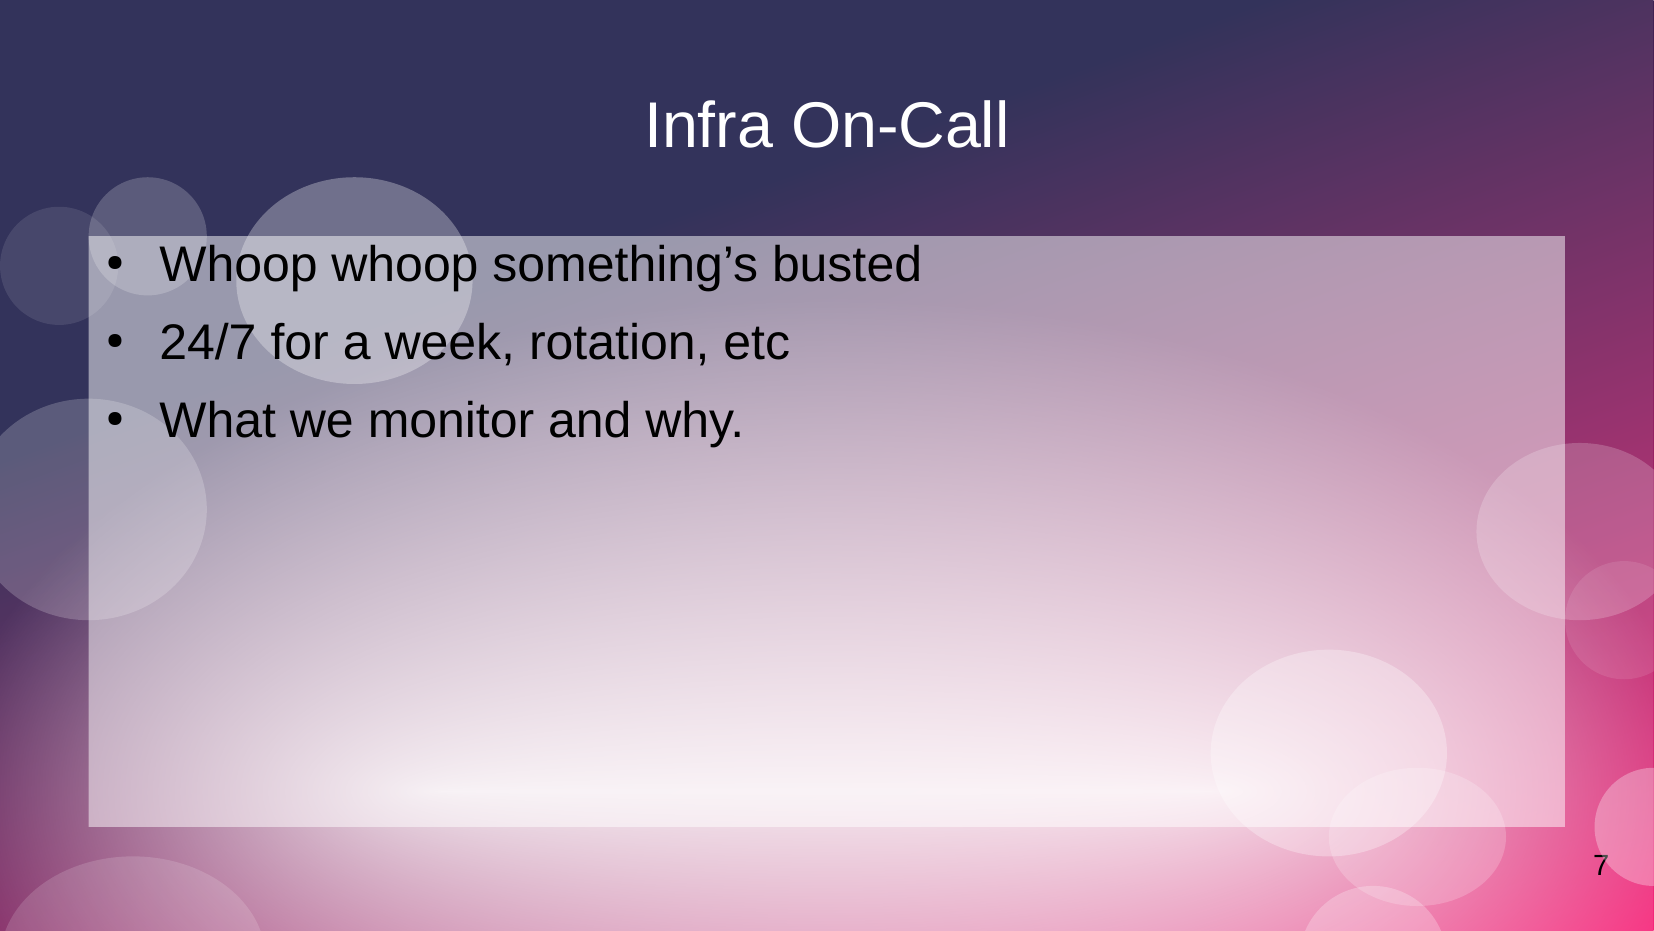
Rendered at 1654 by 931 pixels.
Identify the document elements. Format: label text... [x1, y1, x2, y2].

list Whoop whoop something’s busted 24/7 for a week, rotation, etc What we monitor and why. [88, 236, 1565, 827]
title Infra On-Call [88, 44, 1565, 207]
